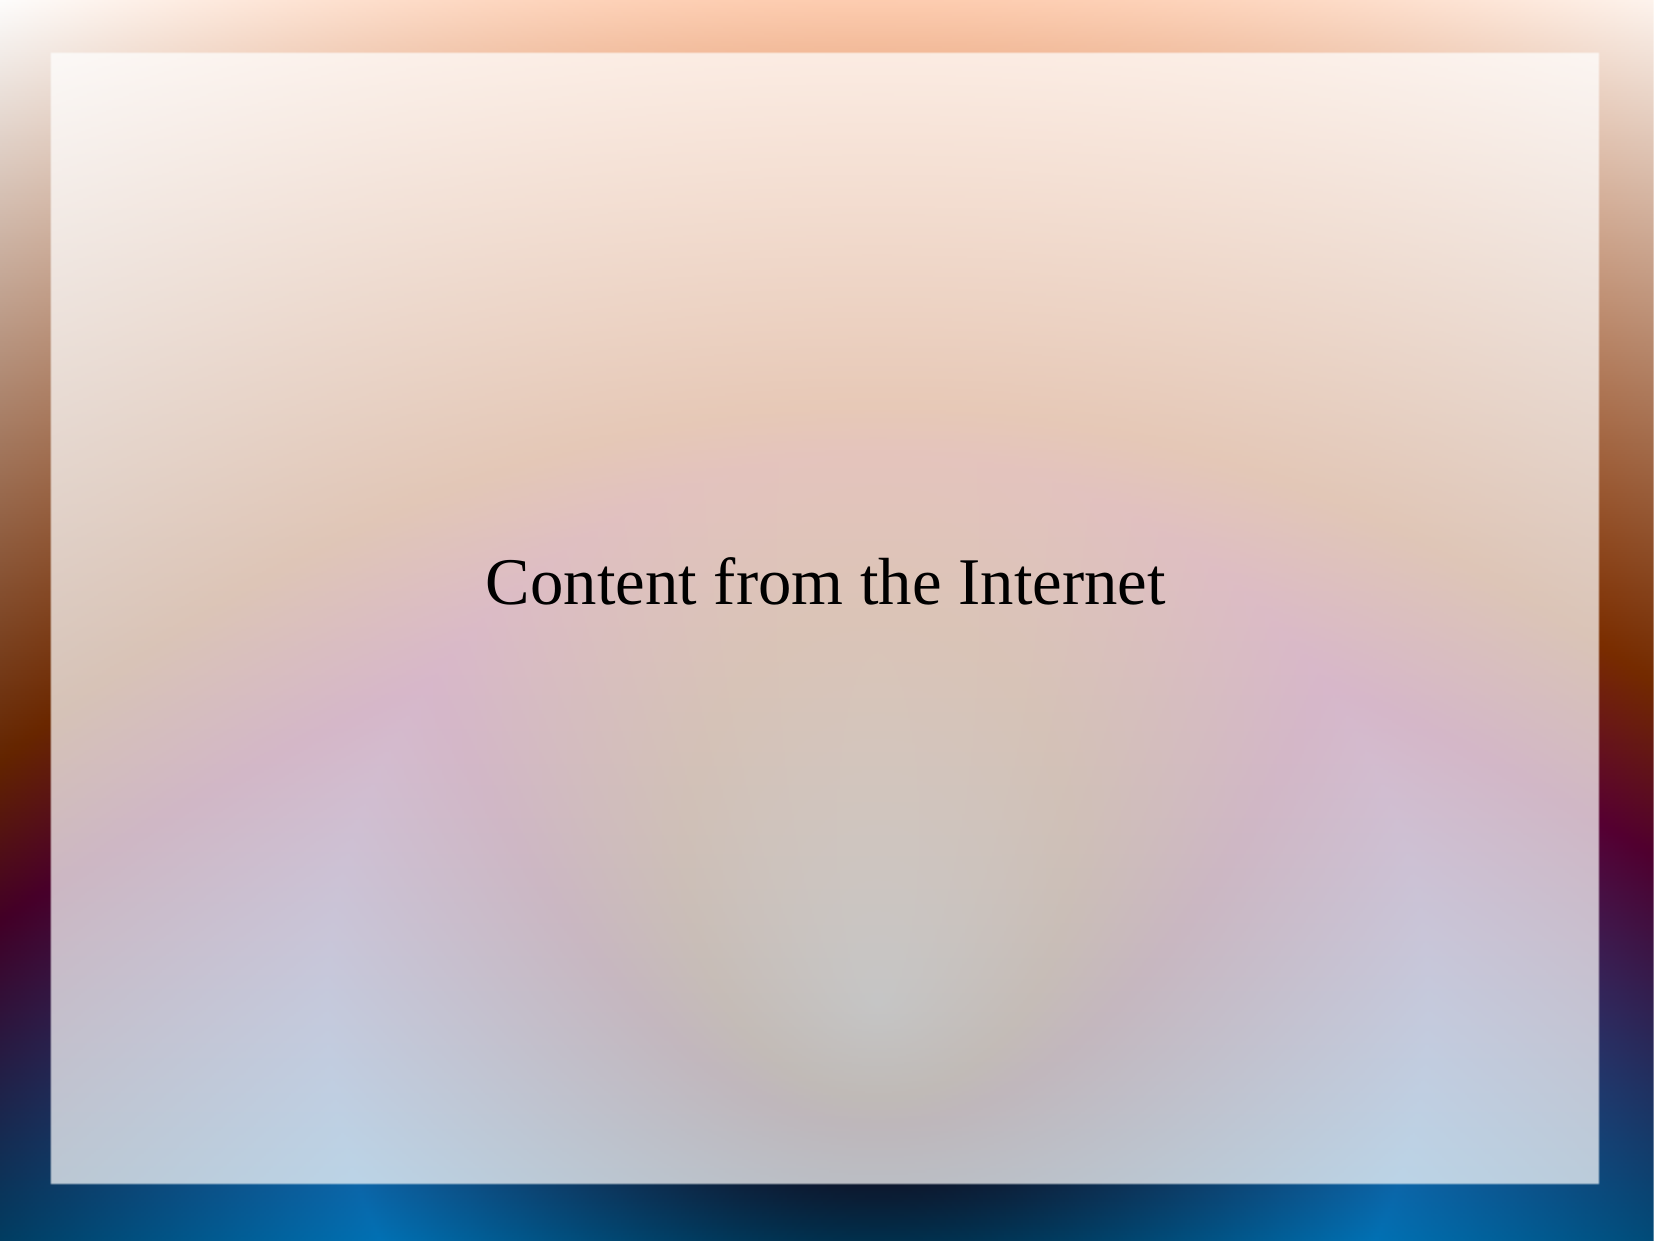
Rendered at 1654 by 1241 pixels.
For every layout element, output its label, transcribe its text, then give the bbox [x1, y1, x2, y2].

subtitle Content from the Internet [82, 55, 1571, 1109]
picture [0, 0, 1654, 1241]
